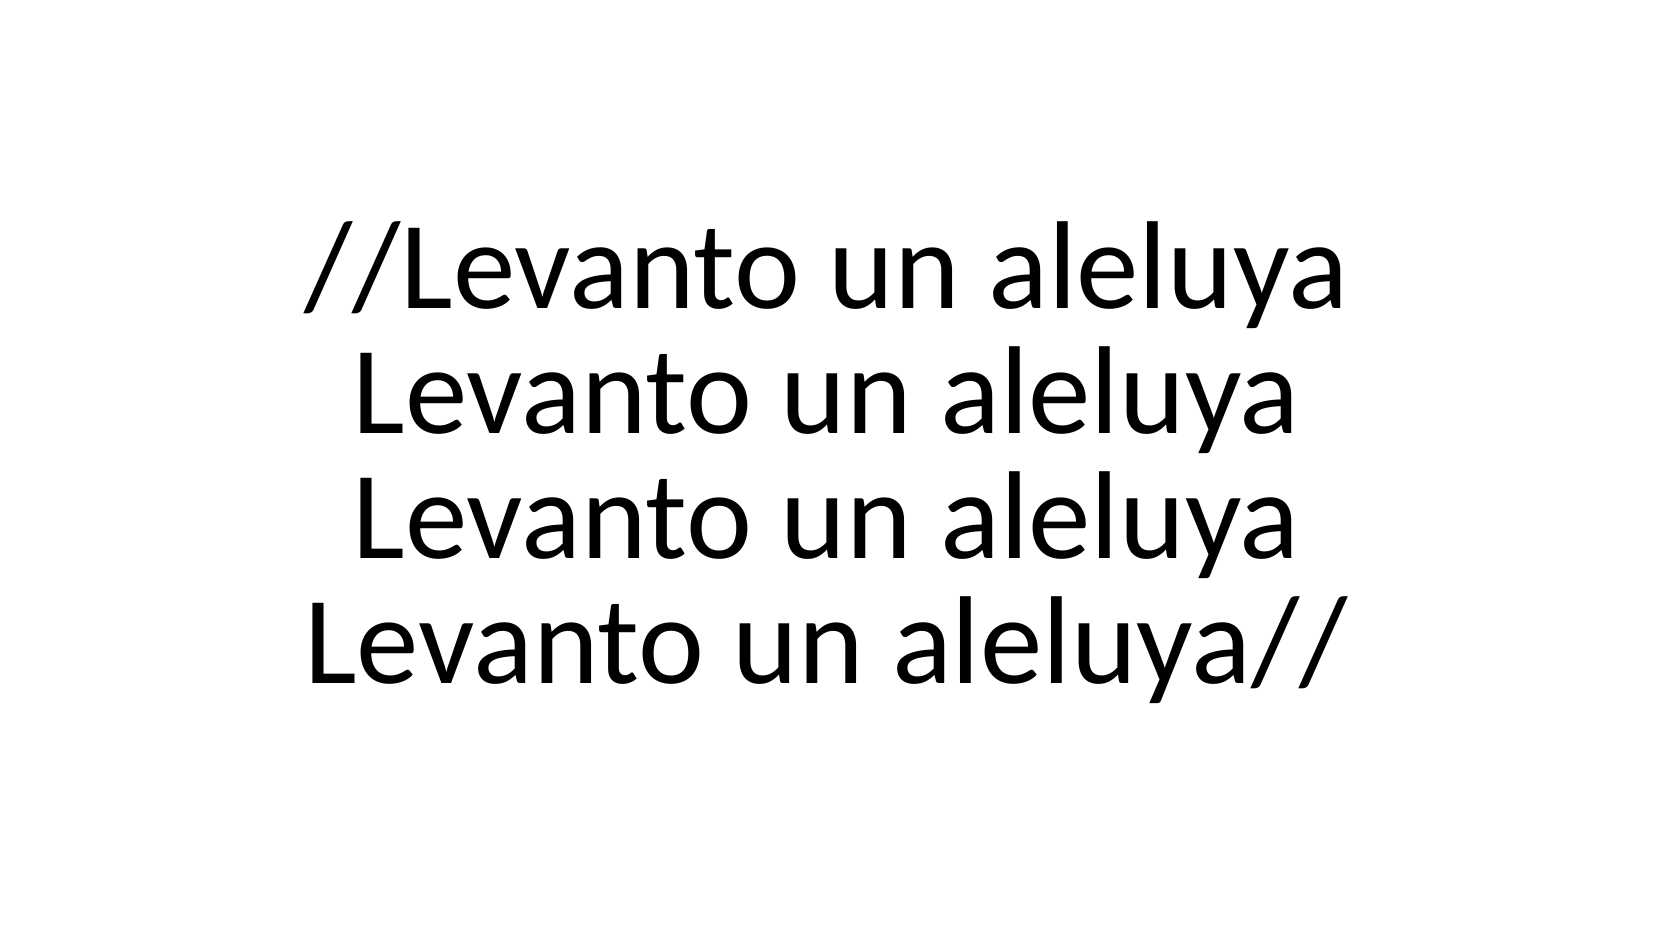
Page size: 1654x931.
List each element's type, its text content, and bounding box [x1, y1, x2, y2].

title //Levanto un aleluya Levanto un aleluya Levanto un aleluya Levanto un aleluya// [0, 0, 1654, 931]
